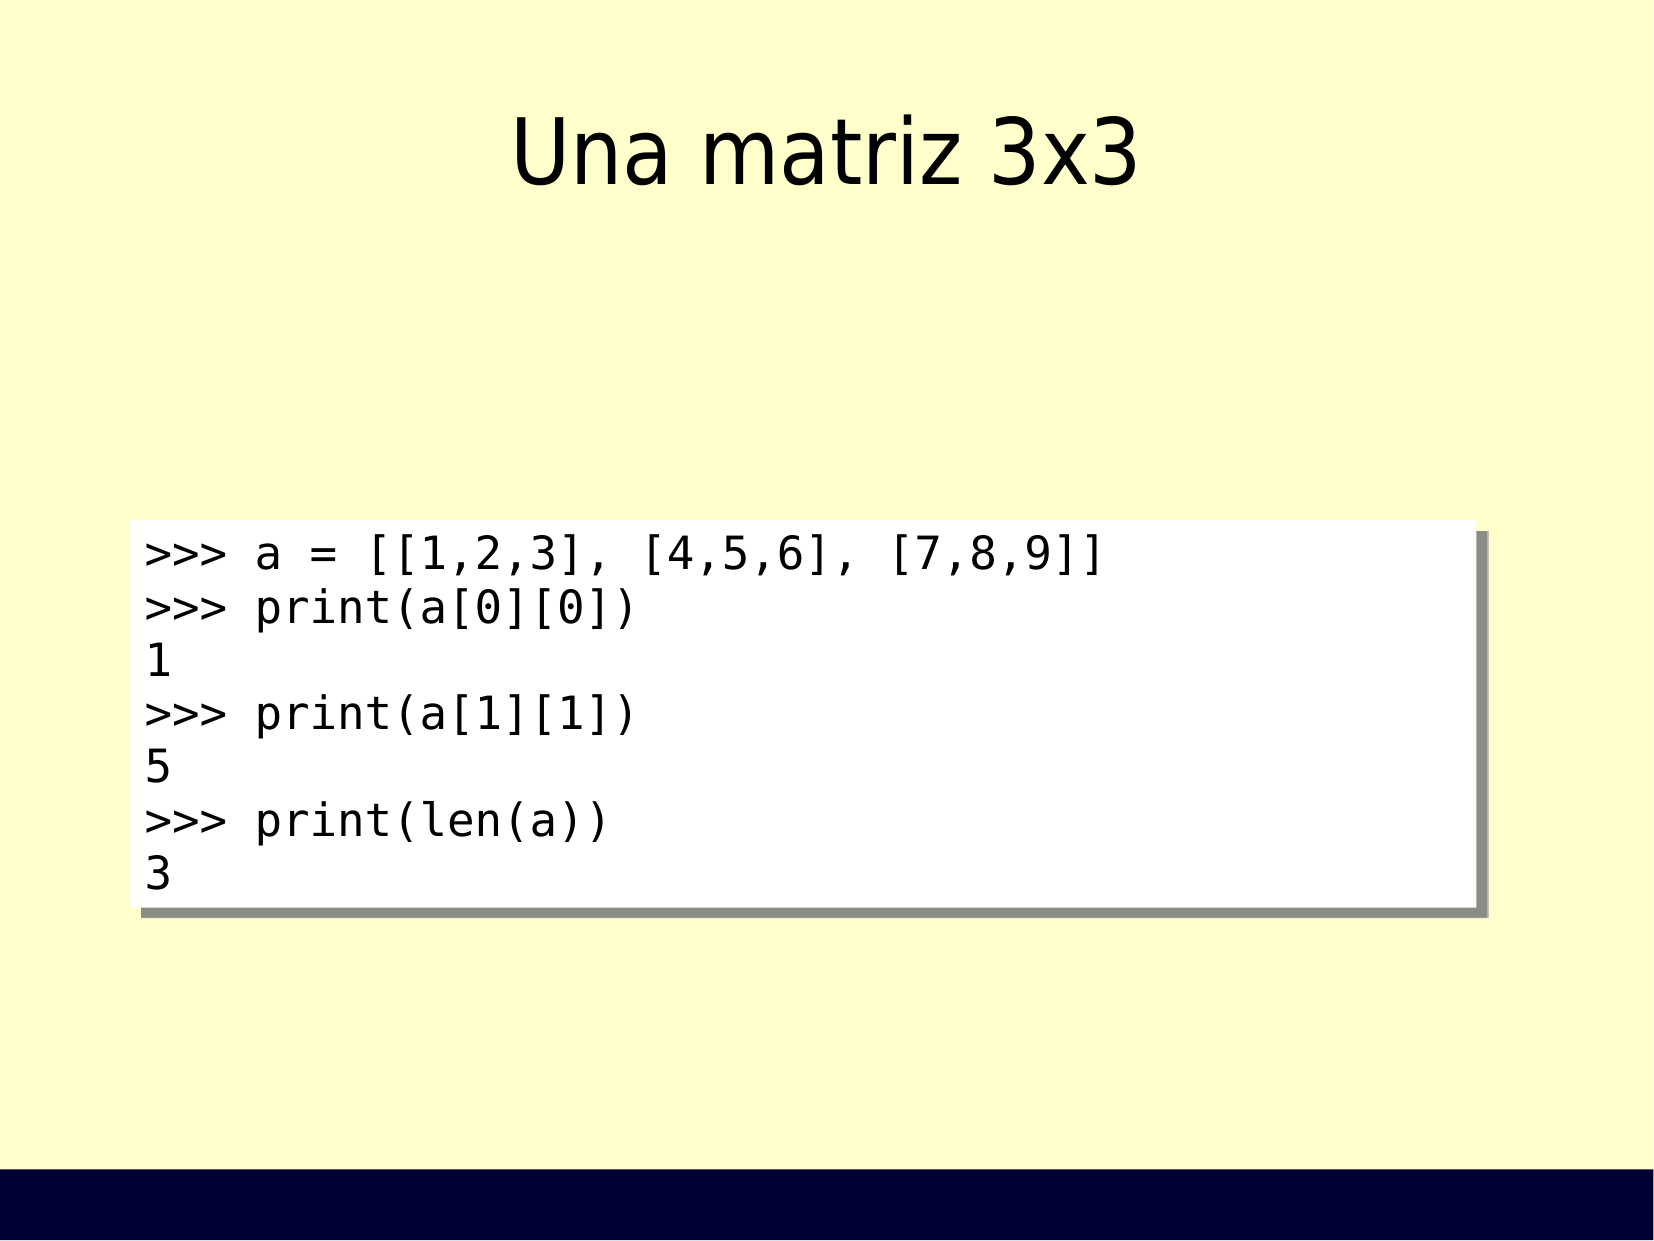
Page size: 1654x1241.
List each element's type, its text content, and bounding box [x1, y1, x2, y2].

text_box >>> a = [[1,2,3], [4,5,6], [7,8,9]] >>> print(a[0][0]) 1 >>> print(a[1][1]) 5 >>> print(len(a)) 3 [129, 519, 1477, 908]
title Una matriz 3x3 [82, 49, 1571, 257]
